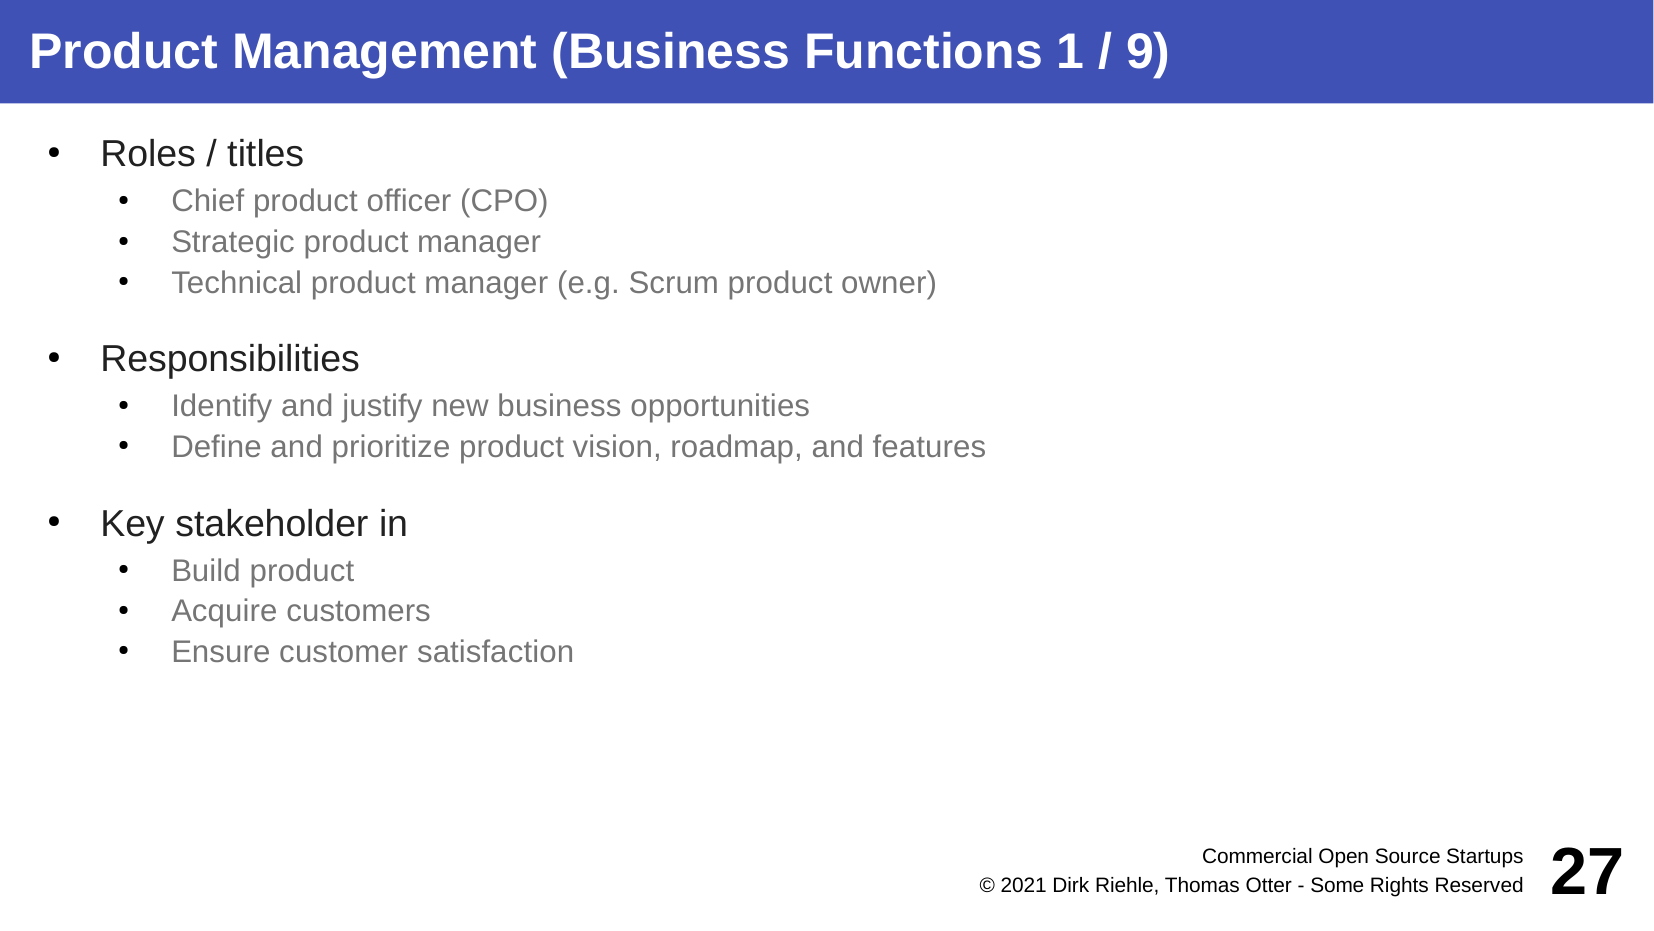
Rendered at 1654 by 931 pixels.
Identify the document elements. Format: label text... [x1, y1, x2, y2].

list Roles / titles Chief product officer (CPO) Strategic product manager Technical product manager (e.g. Scrum product owner) Responsibilities Identify and justify new business opportunities Define and prioritize product vision, roadmap, and features Key stakeholder in Build product Acquire customers Ensure customer satisfaction [29, 132, 1625, 813]
title Product Management (Business Functions 1 / 9) [0, 0, 1654, 104]
